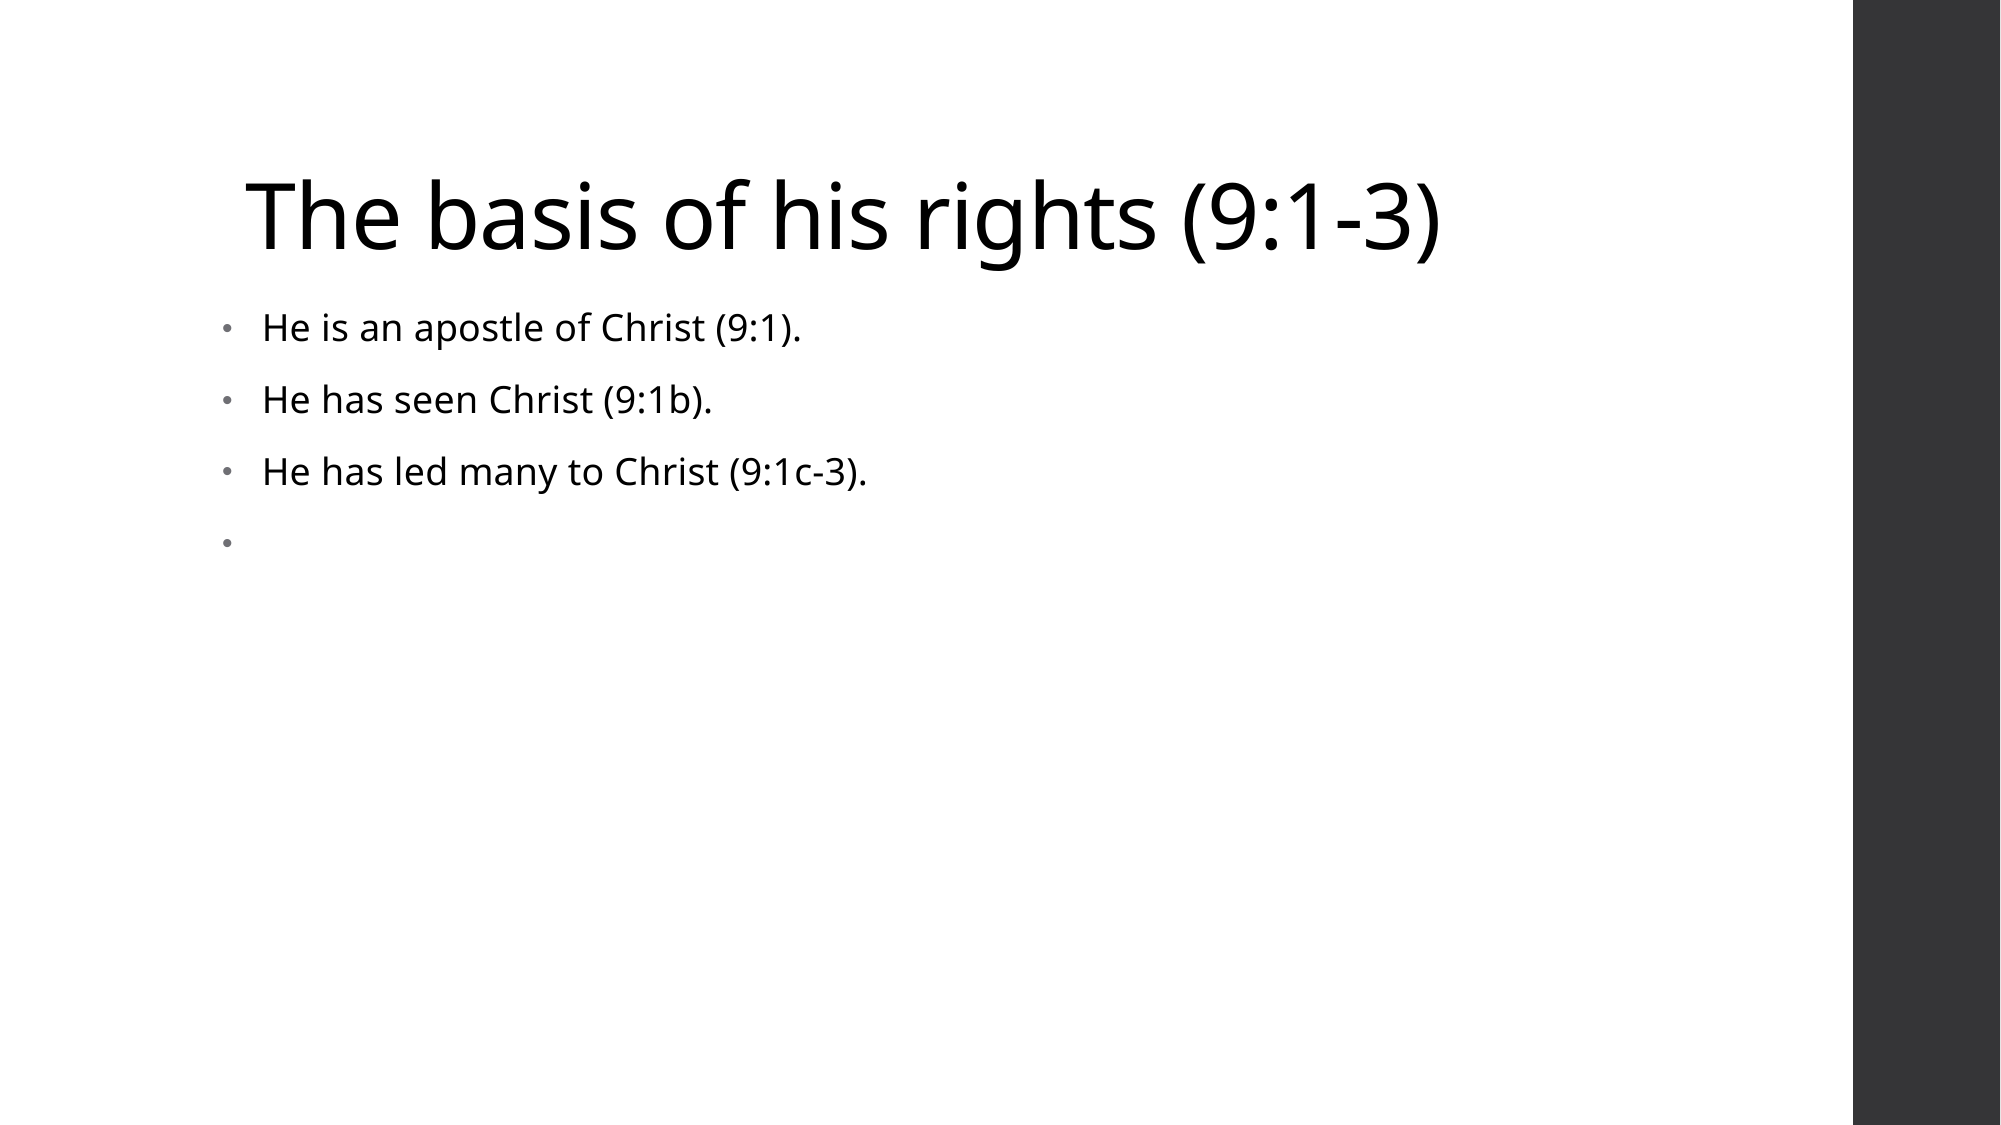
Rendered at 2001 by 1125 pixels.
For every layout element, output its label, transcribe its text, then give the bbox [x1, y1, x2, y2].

title The basis of his rights (9:1-3) [206, 60, 1797, 278]
list He is an apostle of Christ (9:1). He has seen Christ (9:1b). He has led many to Christ (9:1c-3). [206, 299, 1617, 1014]
